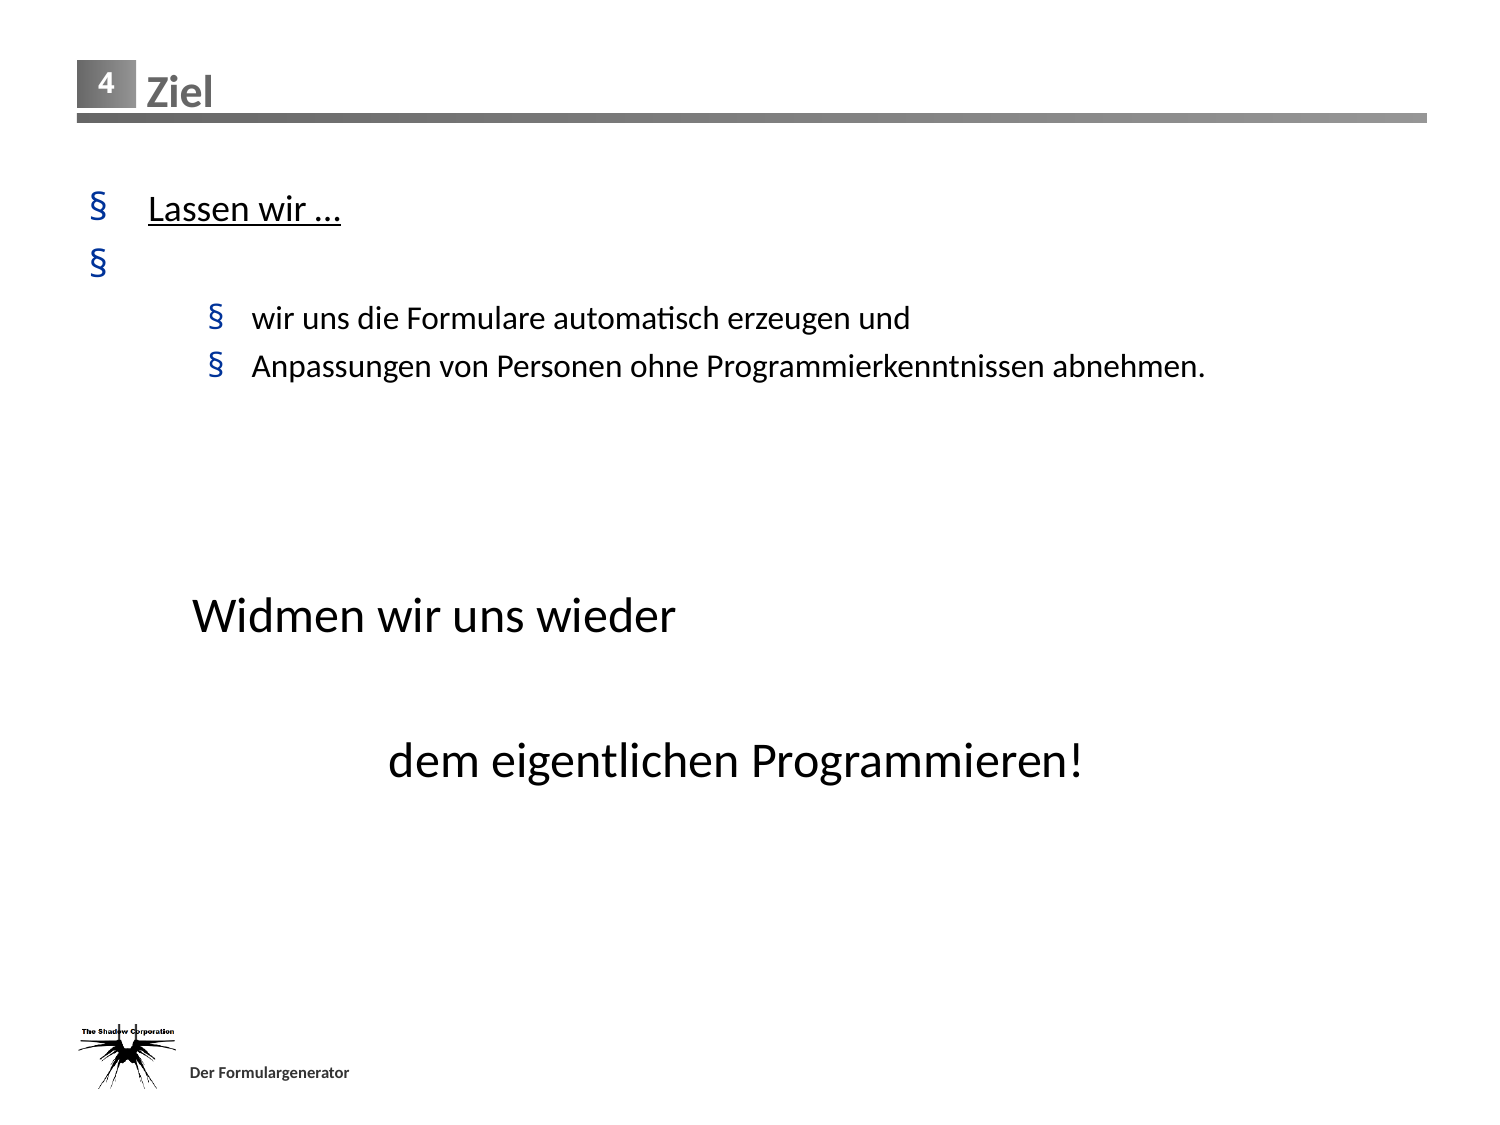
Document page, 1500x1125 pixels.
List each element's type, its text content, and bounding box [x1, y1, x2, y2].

text_box Lassen wir … wir uns die Formulare automatisch erzeugen und Anpassungen von Personen ohne Programmierkenntnissen abnehmen. Widmen wir uns wieder dem eigentlichen Programmieren! [74, 123, 1424, 1058]
title Ziel [131, 54, 1433, 125]
